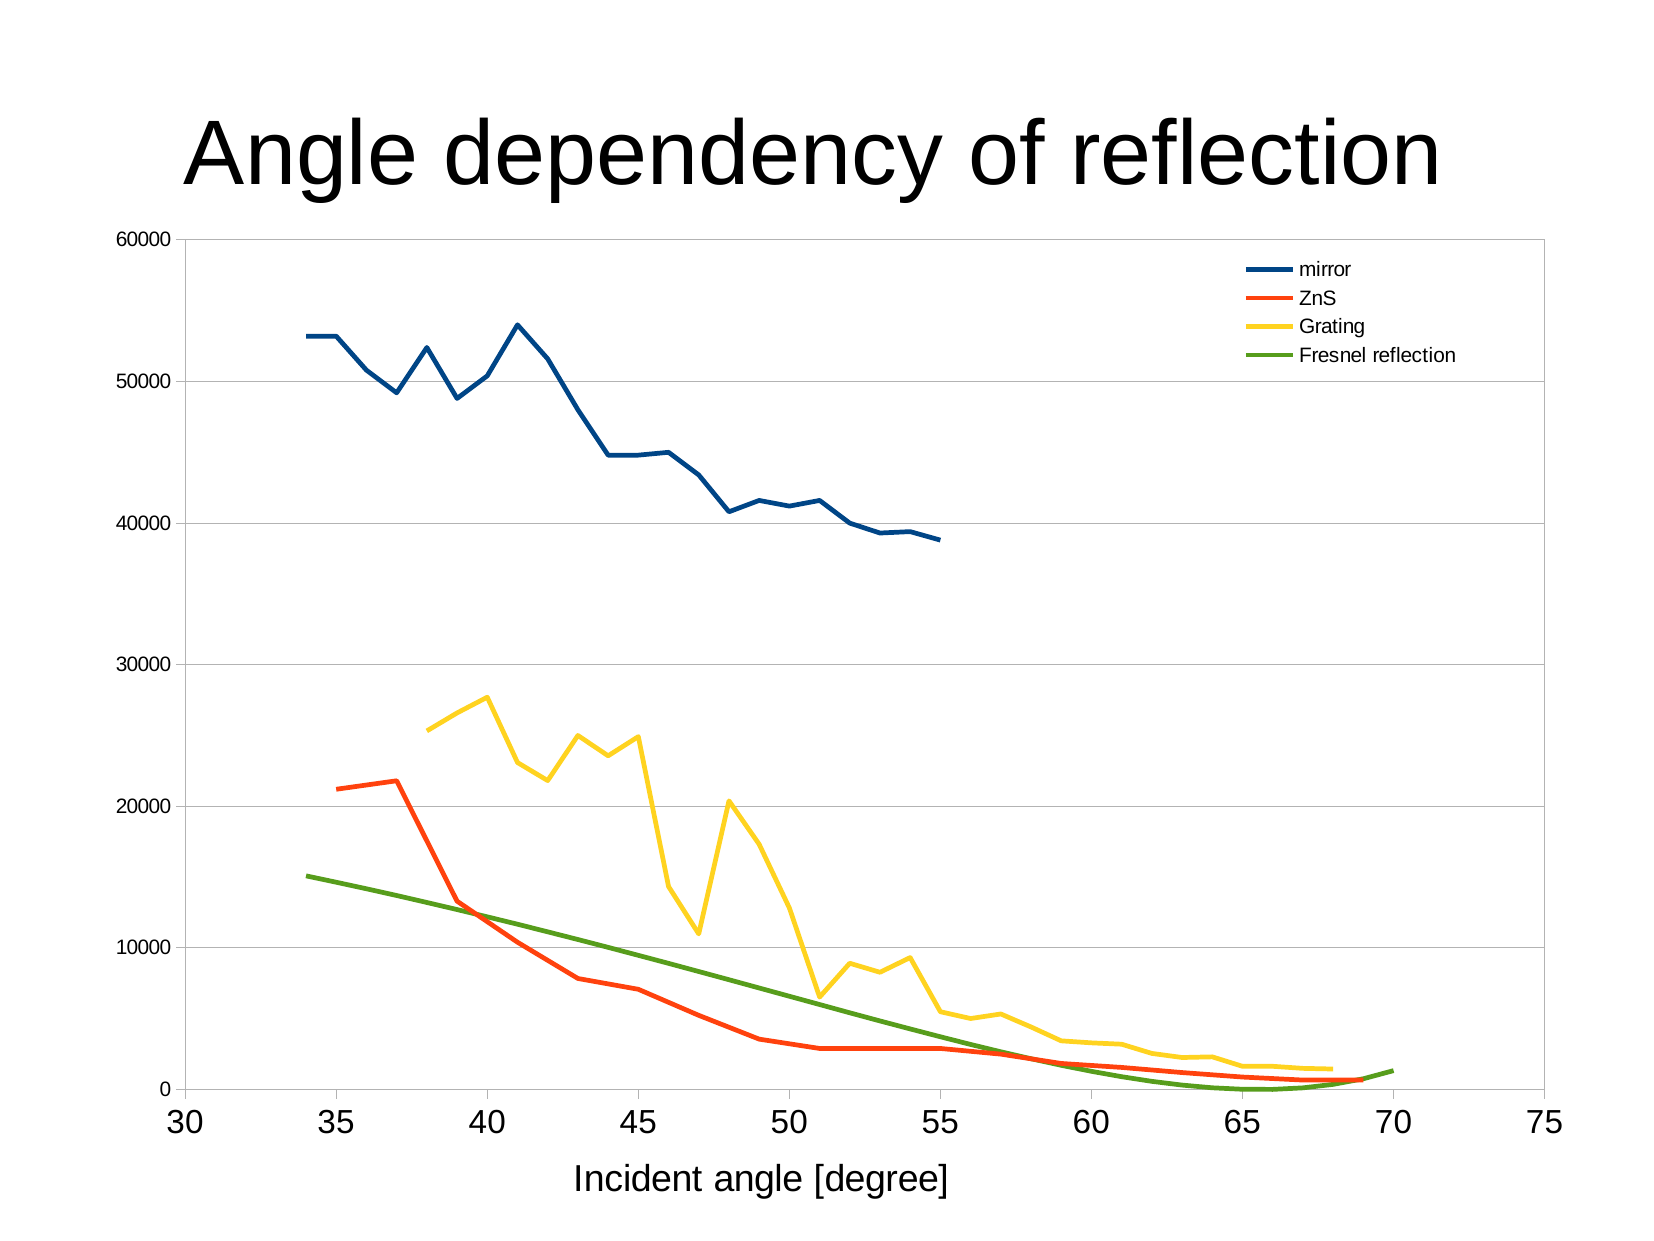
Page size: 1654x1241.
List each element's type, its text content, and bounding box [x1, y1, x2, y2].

title Angle dependency of reflection [82, 49, 1571, 257]
chart [90, 208, 1573, 1216]
